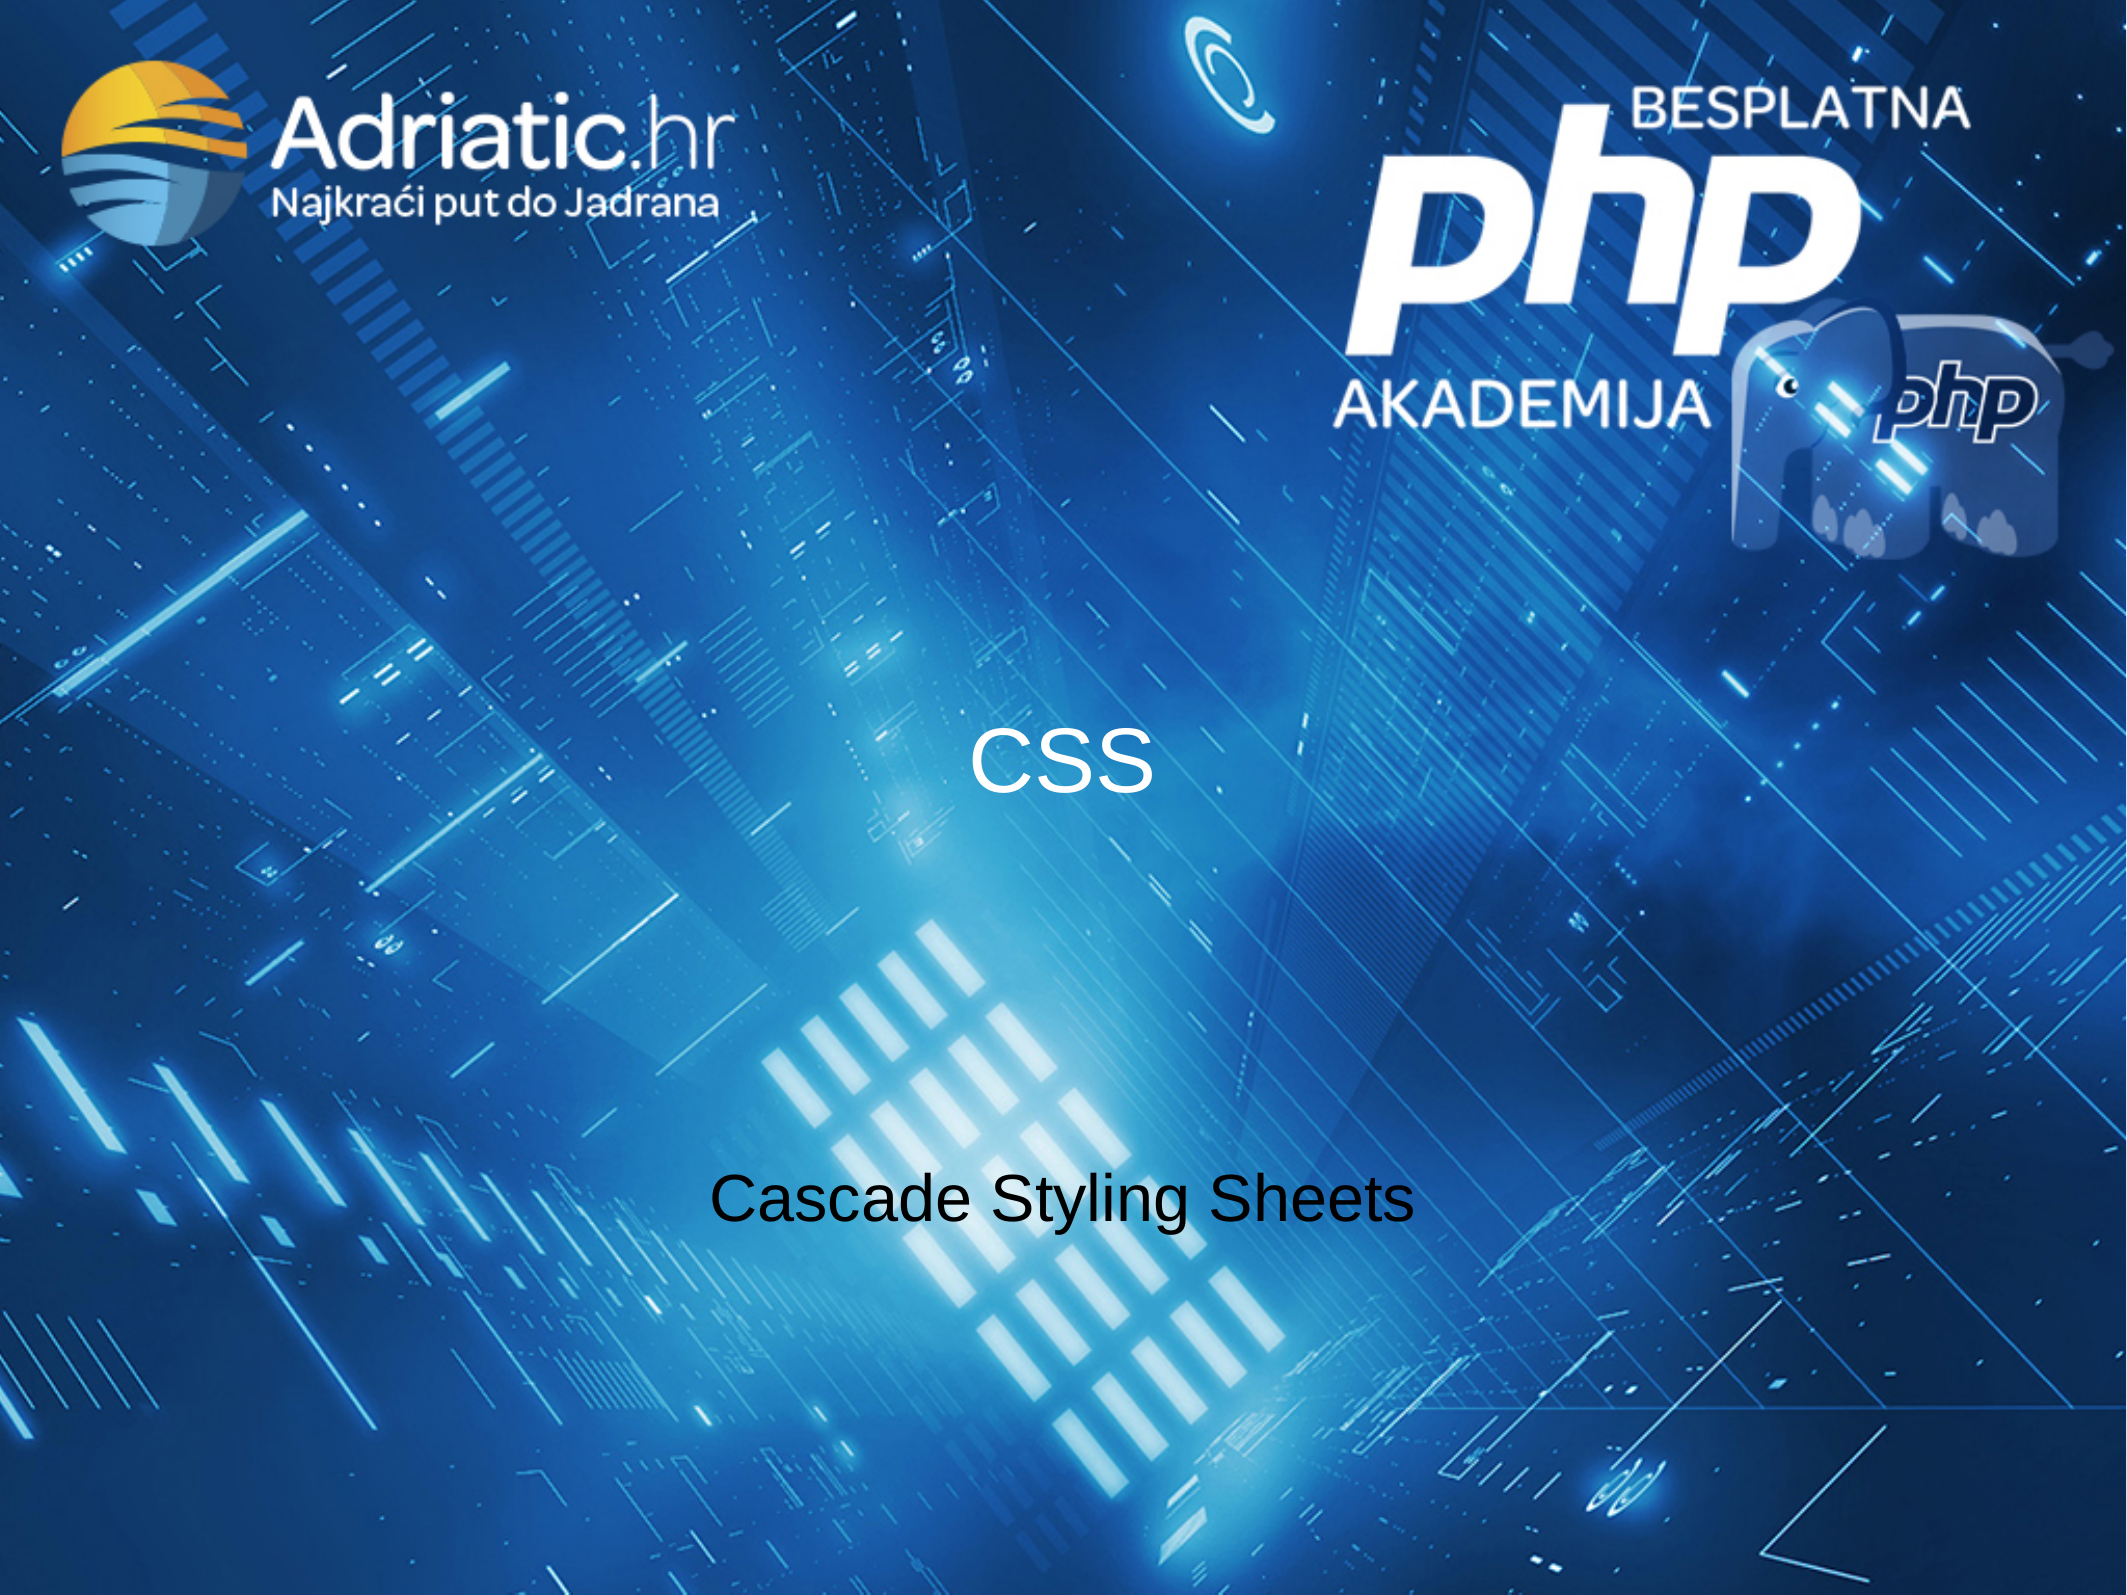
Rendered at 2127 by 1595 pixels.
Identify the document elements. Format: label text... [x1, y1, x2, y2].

subtitle Cascade Styling Sheets [106, 1098, 2020, 1300]
title CSS [106, 678, 2020, 945]
picture [0, 0, 2127, 1595]
